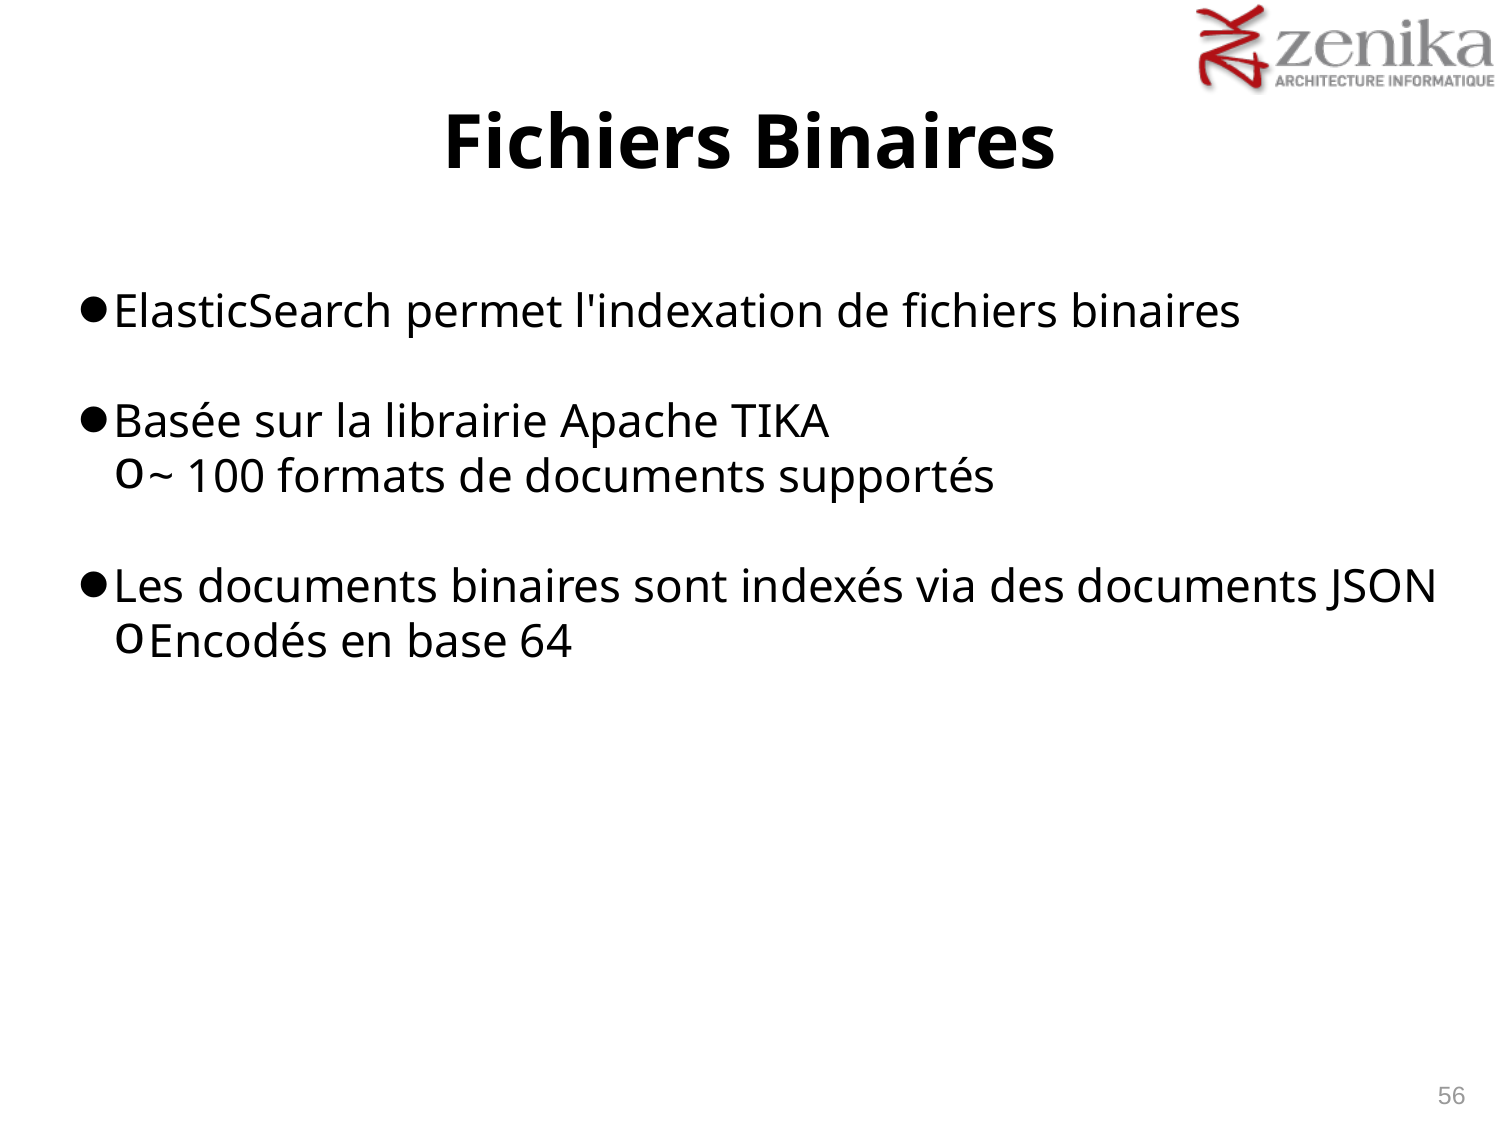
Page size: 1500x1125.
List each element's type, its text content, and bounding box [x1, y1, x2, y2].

picture [1190, 0, 1500, 95]
text_box ElasticSearch permet l'indexation de fichiers binaires Basée sur la librairie Apache TIKA ~ 100 formats de documents supportés Les documents binaires sont indexés via des documents JSON Encodés en base 64 [63, 238, 1470, 922]
text_box Fichiers Binaires [75, 29, 1425, 238]
